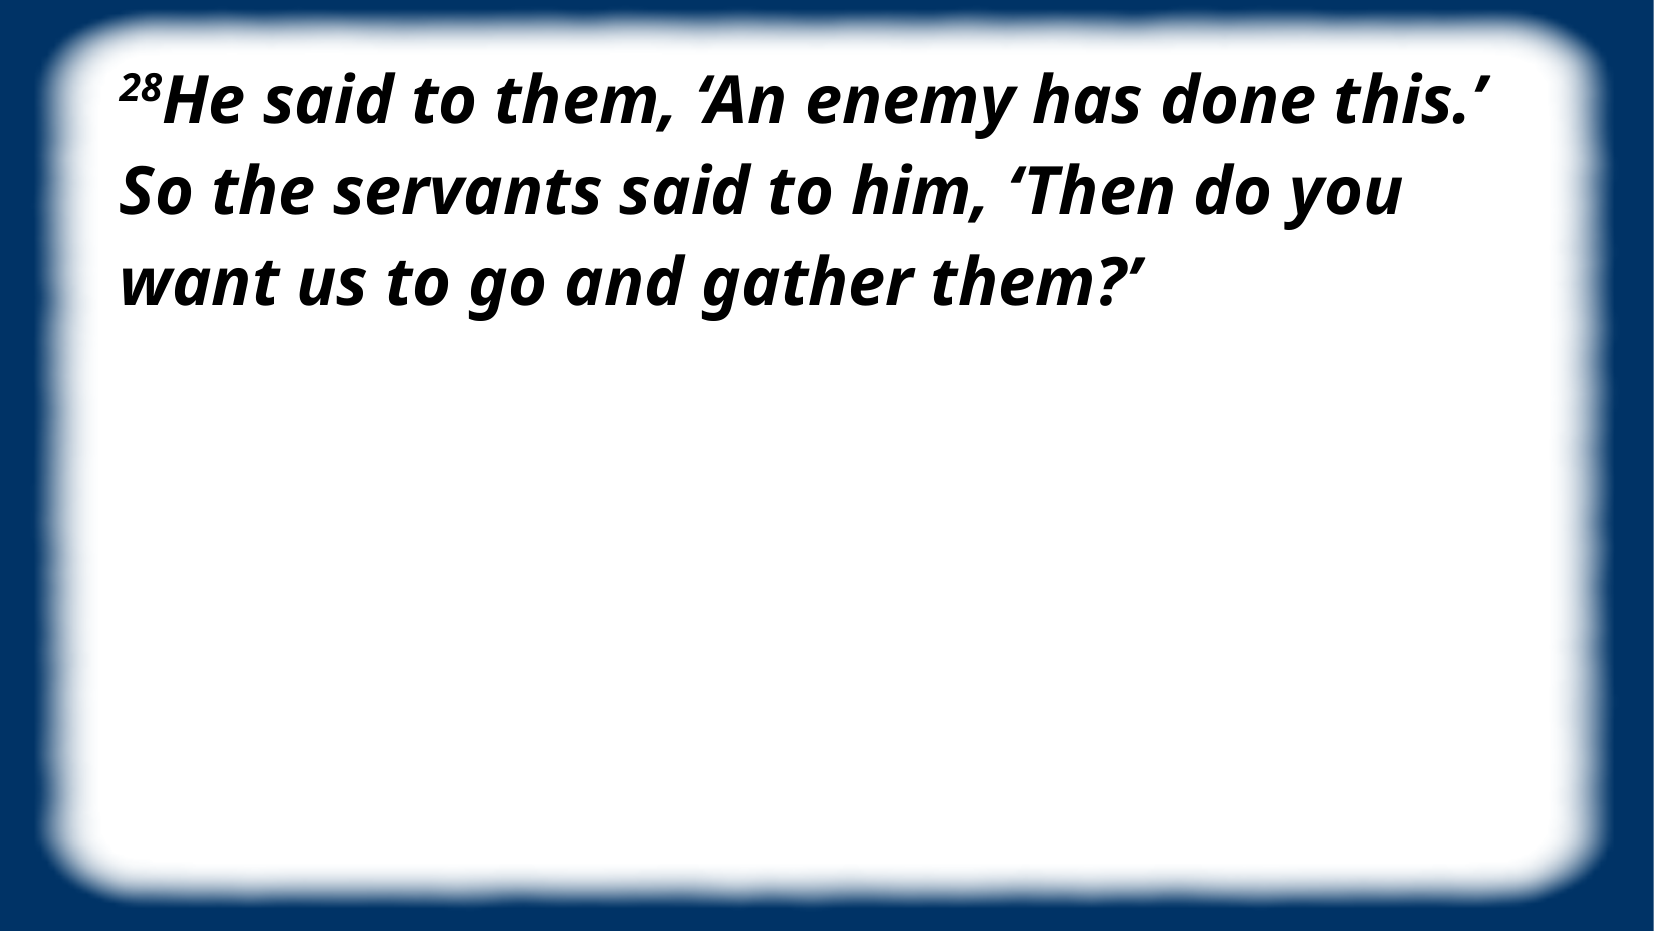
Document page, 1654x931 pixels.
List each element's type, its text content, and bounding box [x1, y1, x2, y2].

text_box 28He said to them, ‘An enemy has done this.’ So the servants said to him, ‘Then do you want us to go and gather them?’ [105, 45, 1546, 327]
picture [0, 0, 1654, 931]
